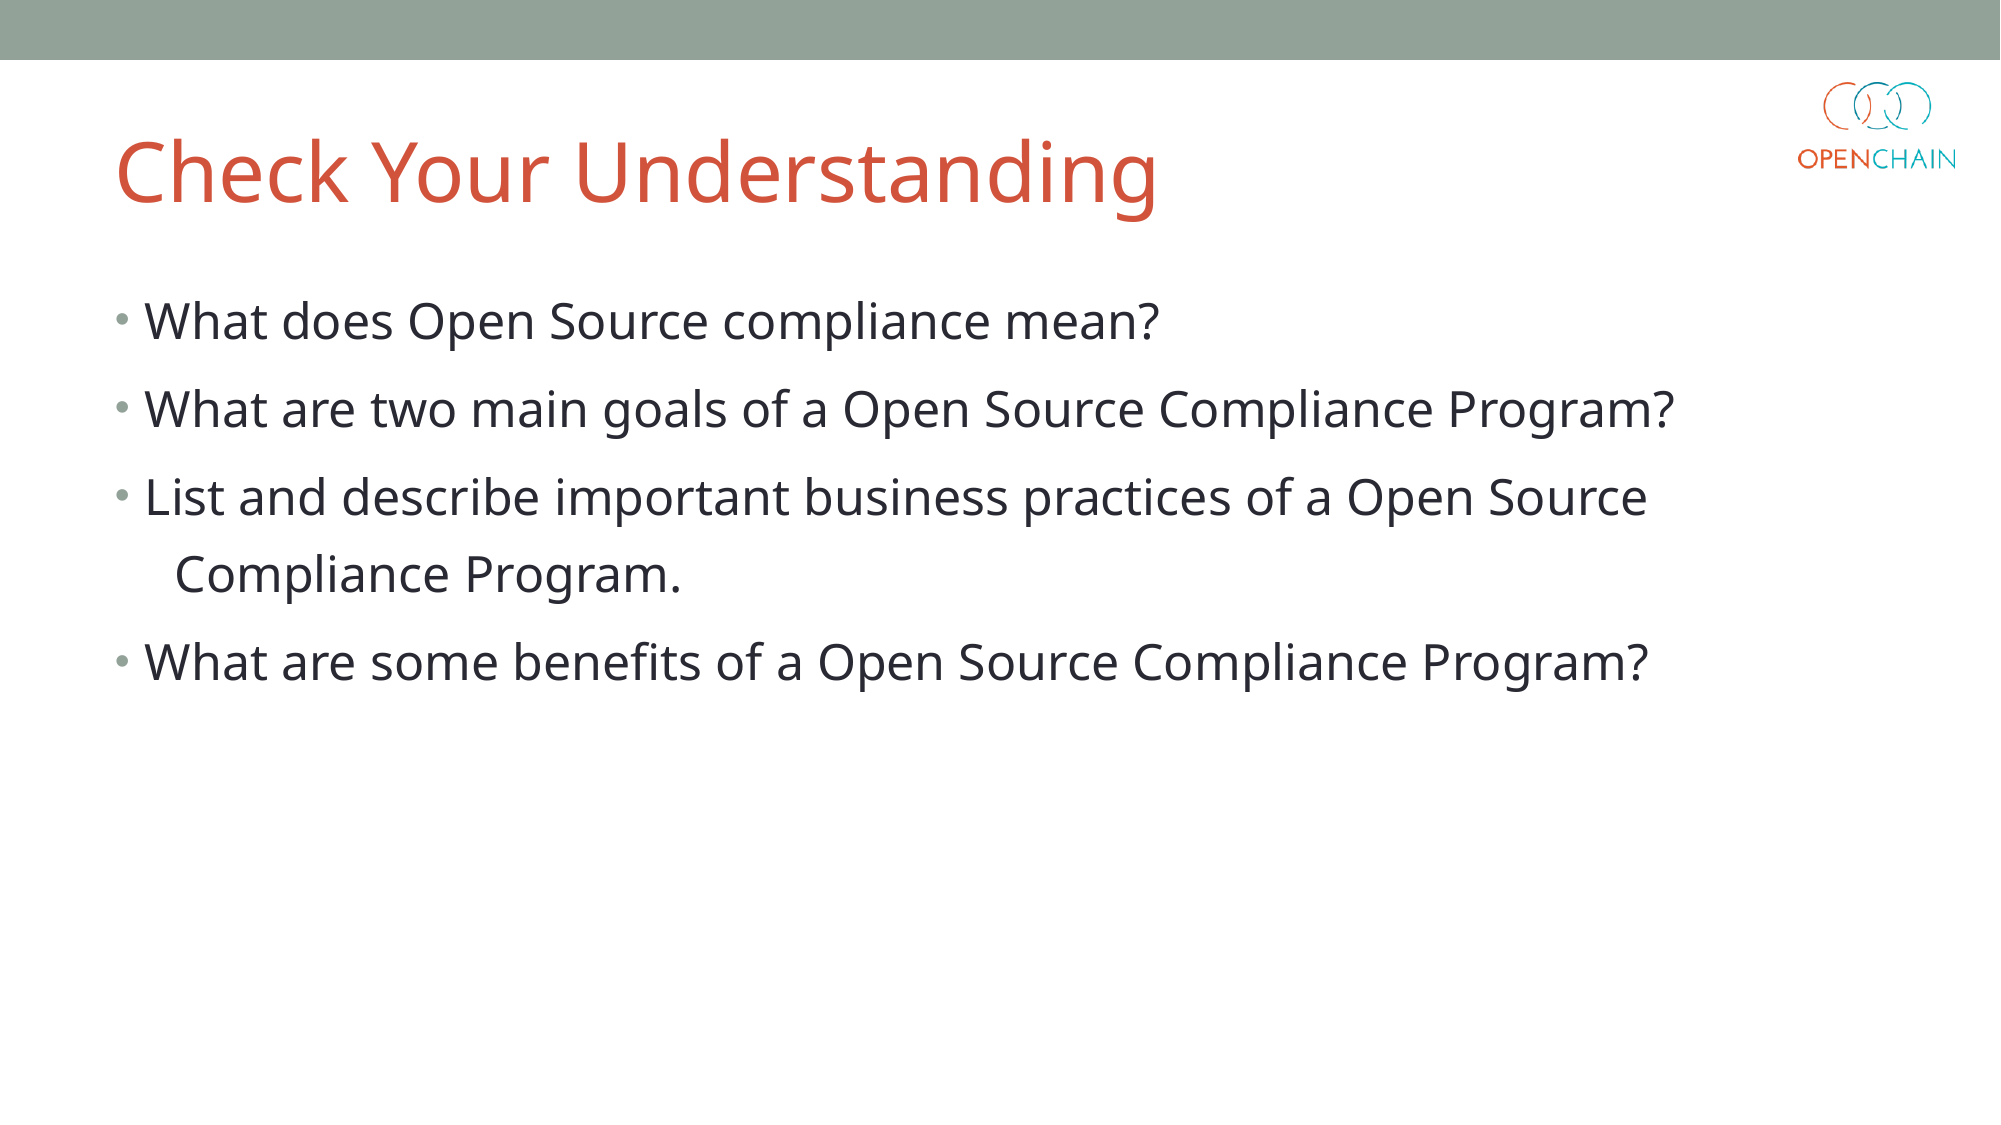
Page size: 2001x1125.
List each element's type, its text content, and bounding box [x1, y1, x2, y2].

text_box What does Open Source compliance mean? What are two main goals of a Open Source Compliance Program? List and describe important business practices of a Open Source Compliance Program. What are some benefits of a Open Source Compliance Program? [100, 264, 1900, 1064]
text_box Check Your Understanding [100, 88, 1900, 250]
